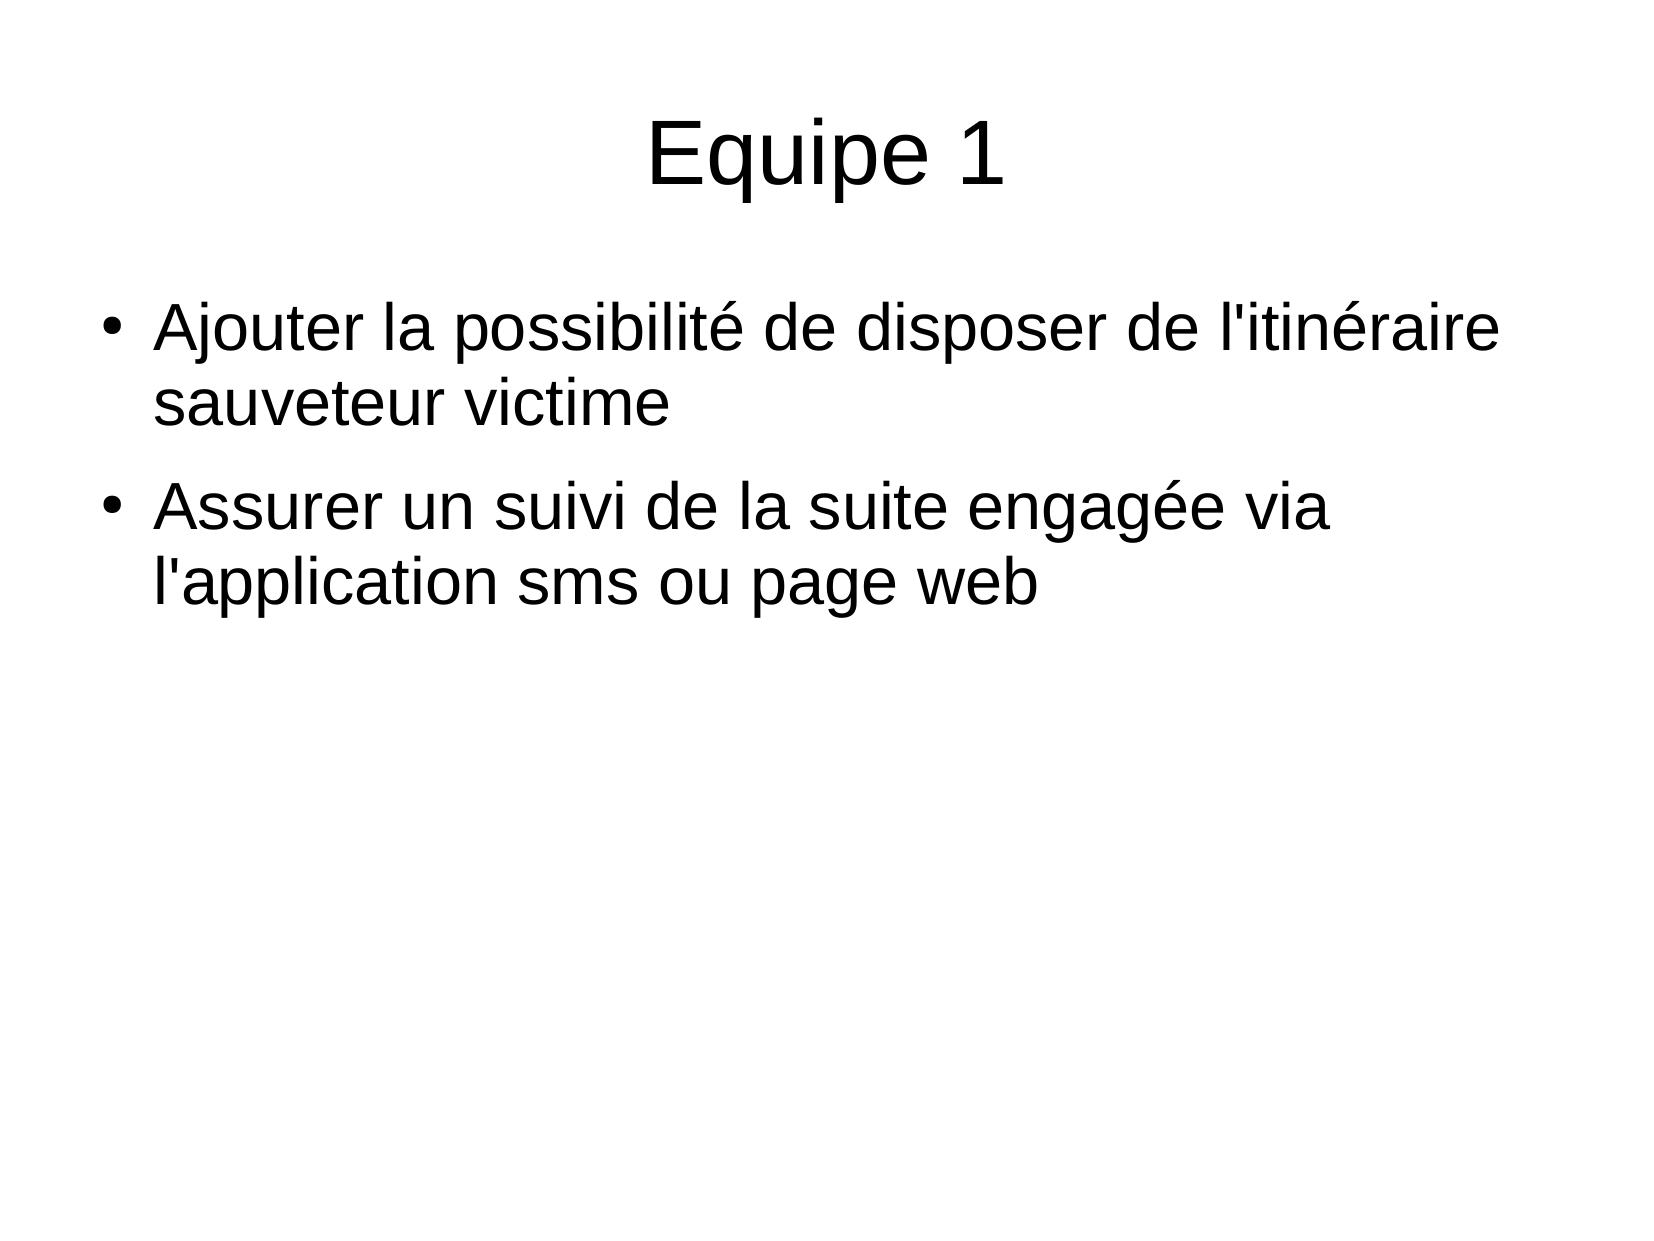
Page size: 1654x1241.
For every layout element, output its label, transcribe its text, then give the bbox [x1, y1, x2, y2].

title Equipe 1 [82, 49, 1571, 257]
list Ajouter la possibilité de disposer de l'itinéraire sauveteur victime Assurer un suivi de la suite engagée via l'application sms ou page web [82, 290, 1571, 1109]
